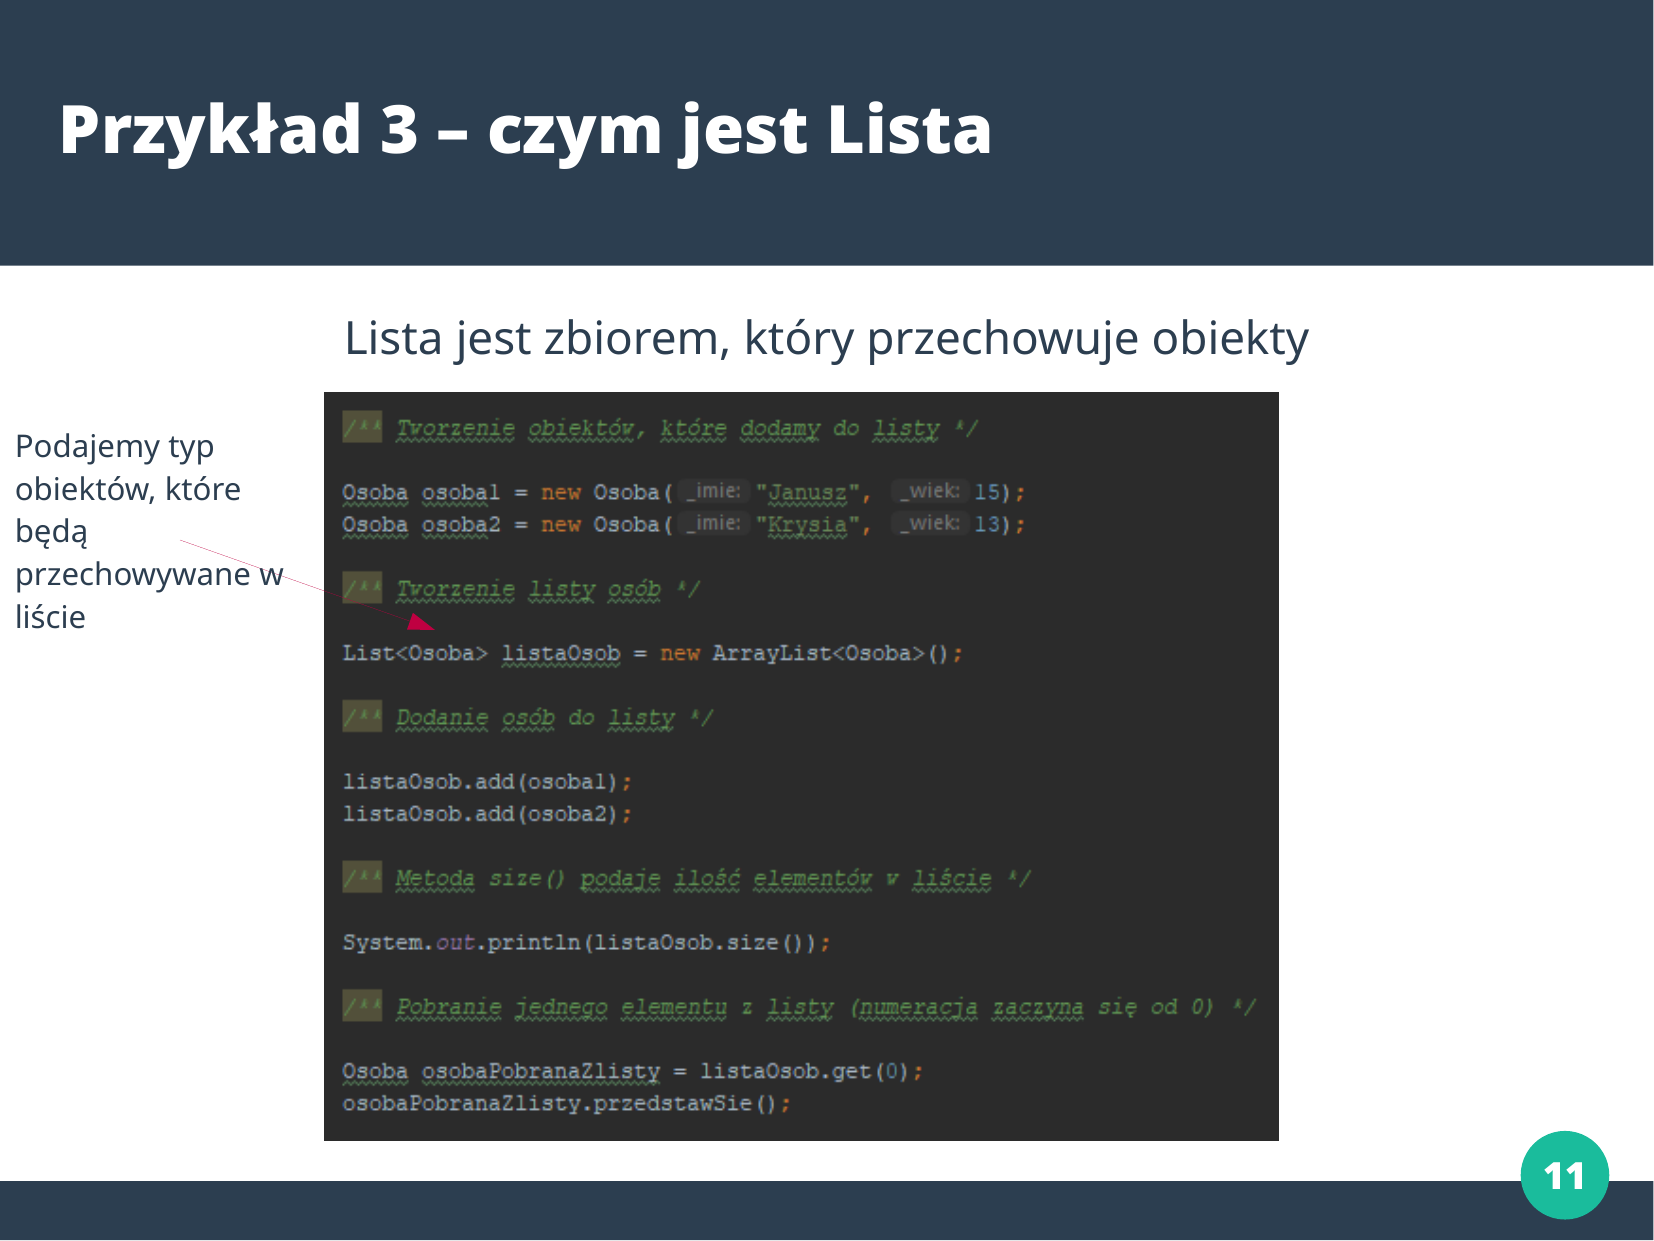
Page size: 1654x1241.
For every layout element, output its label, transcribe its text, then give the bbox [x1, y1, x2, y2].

title Przykład 3 – czym jest Lista [59, 49, 1595, 207]
text_box Lista jest zbiorem, który przechowuje obiekty [0, 298, 1654, 386]
text_box Podajemy typ obiektów, które będą przechowywane w liście [0, 416, 325, 571]
picture [324, 392, 1279, 1141]
